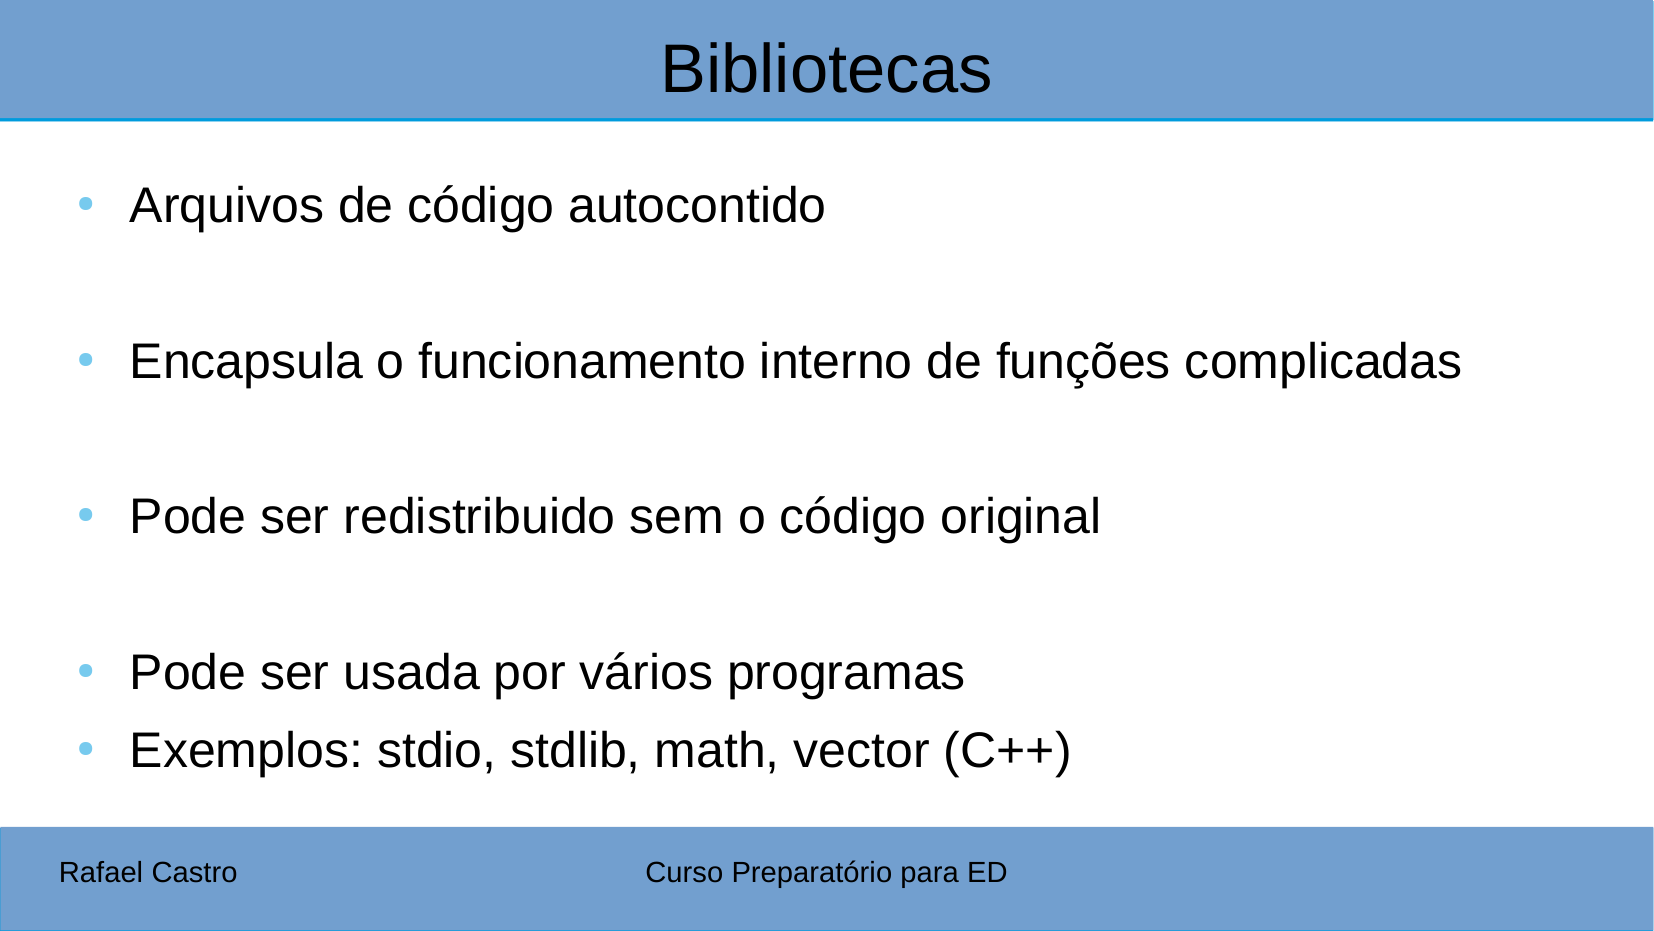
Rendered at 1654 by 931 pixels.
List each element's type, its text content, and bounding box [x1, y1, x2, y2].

list Arquivos de código autocontido Encapsula o funcionamento interno de funções complicadas Pode ser redistribuido sem o código original Pode ser usada por vários programas Exemplos: stdio, stdlib, math, vector (C++) [59, 177, 1595, 768]
title Bibliotecas [59, 29, 1595, 108]
